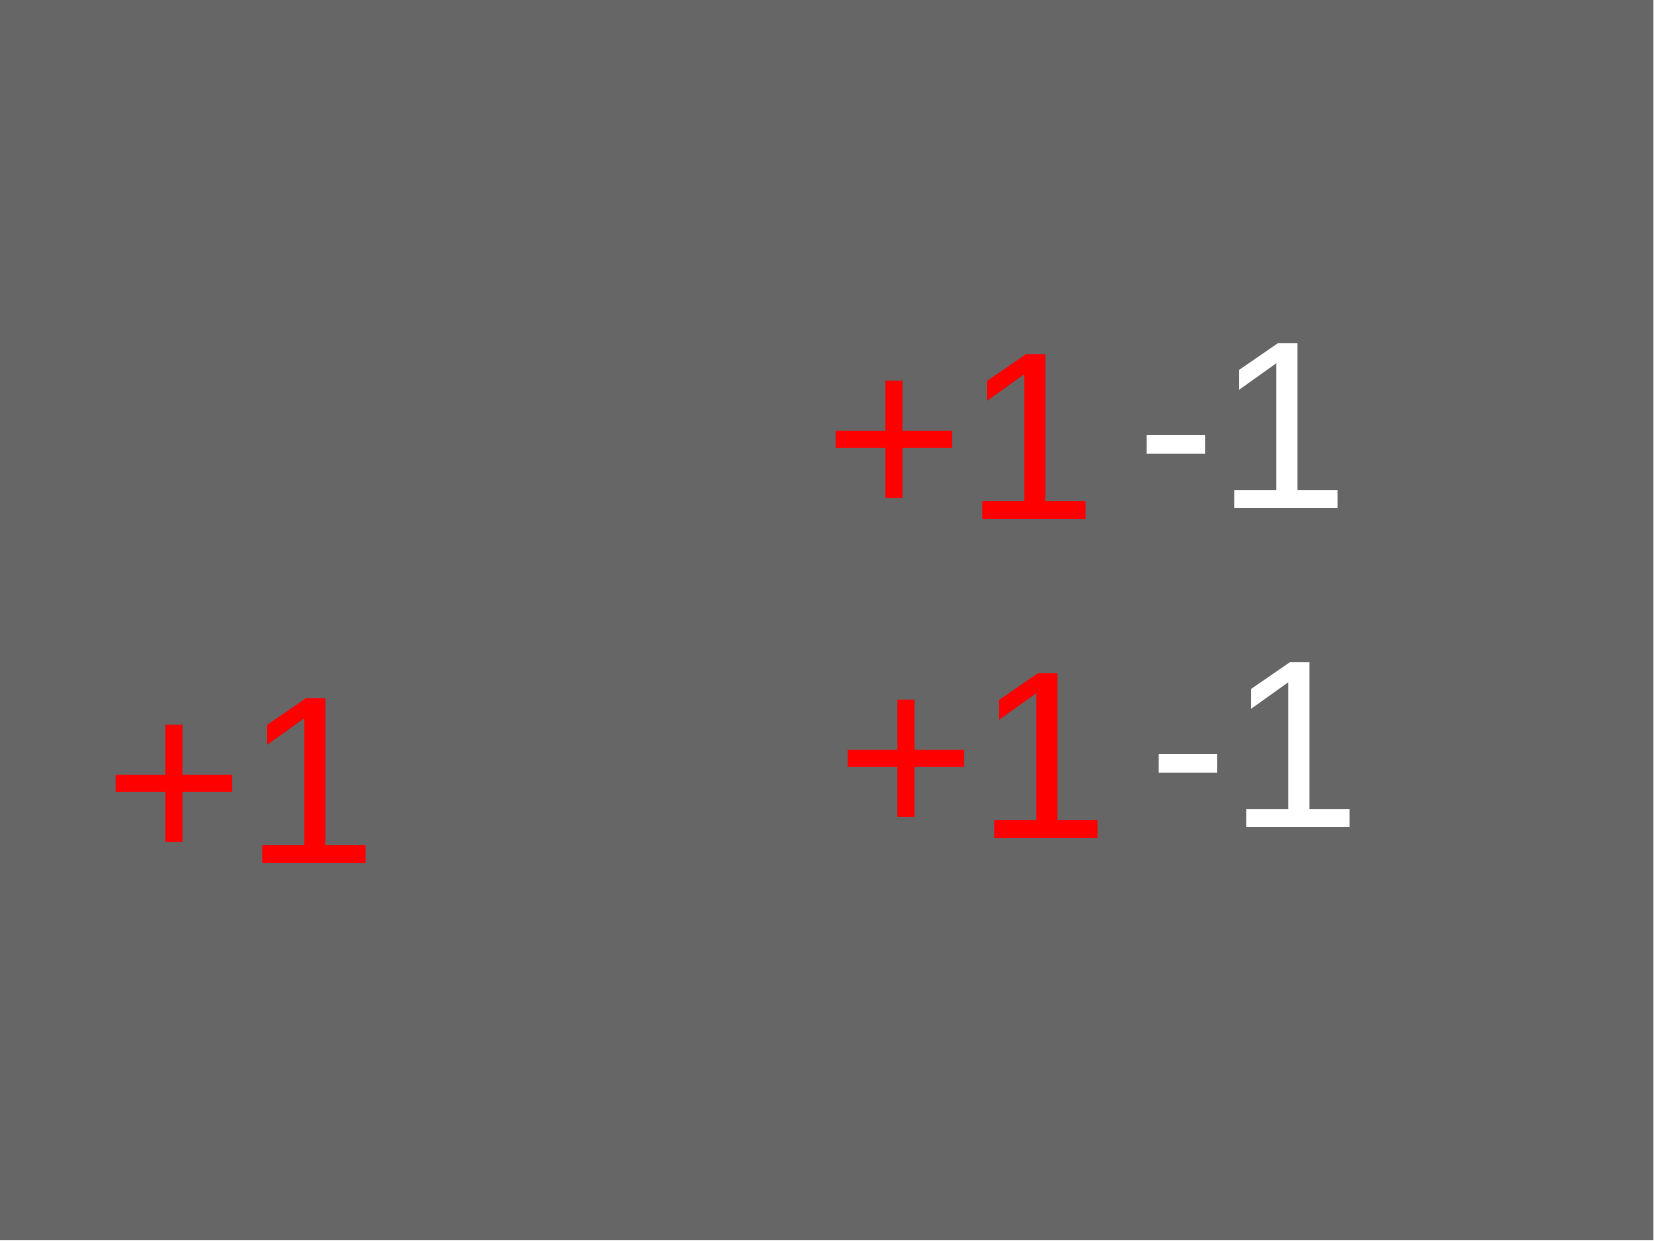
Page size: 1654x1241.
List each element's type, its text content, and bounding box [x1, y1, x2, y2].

text_box [0, 0, 1654, 1241]
text_box -1 [1122, 284, 1458, 567]
text_box +1 [821, 614, 1158, 897]
text_box +1 [89, 638, 426, 922]
text_box -1 [1133, 603, 1470, 886]
text_box +1 [810, 295, 1146, 578]
